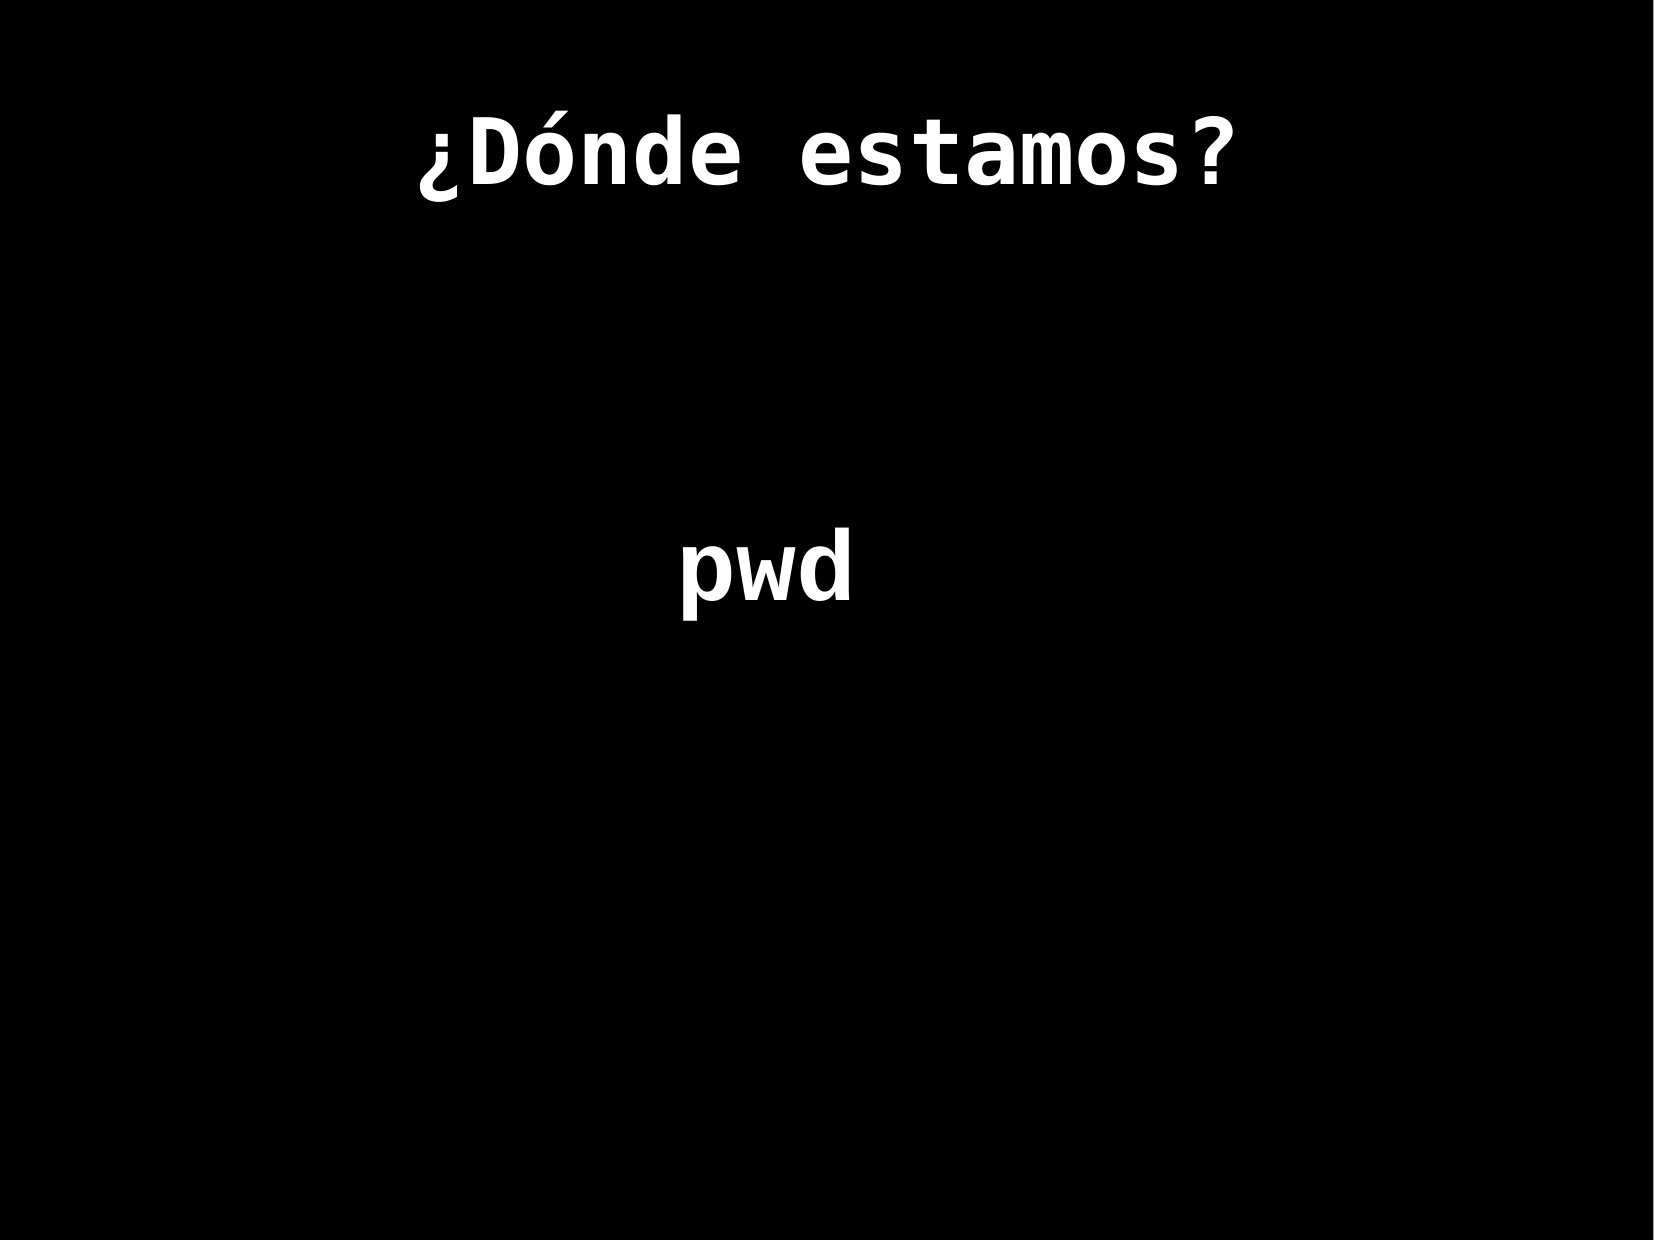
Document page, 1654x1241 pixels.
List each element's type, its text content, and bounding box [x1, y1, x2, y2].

title ¿Dónde estamos? [82, 49, 1571, 257]
text_box pwd [661, 509, 922, 638]
